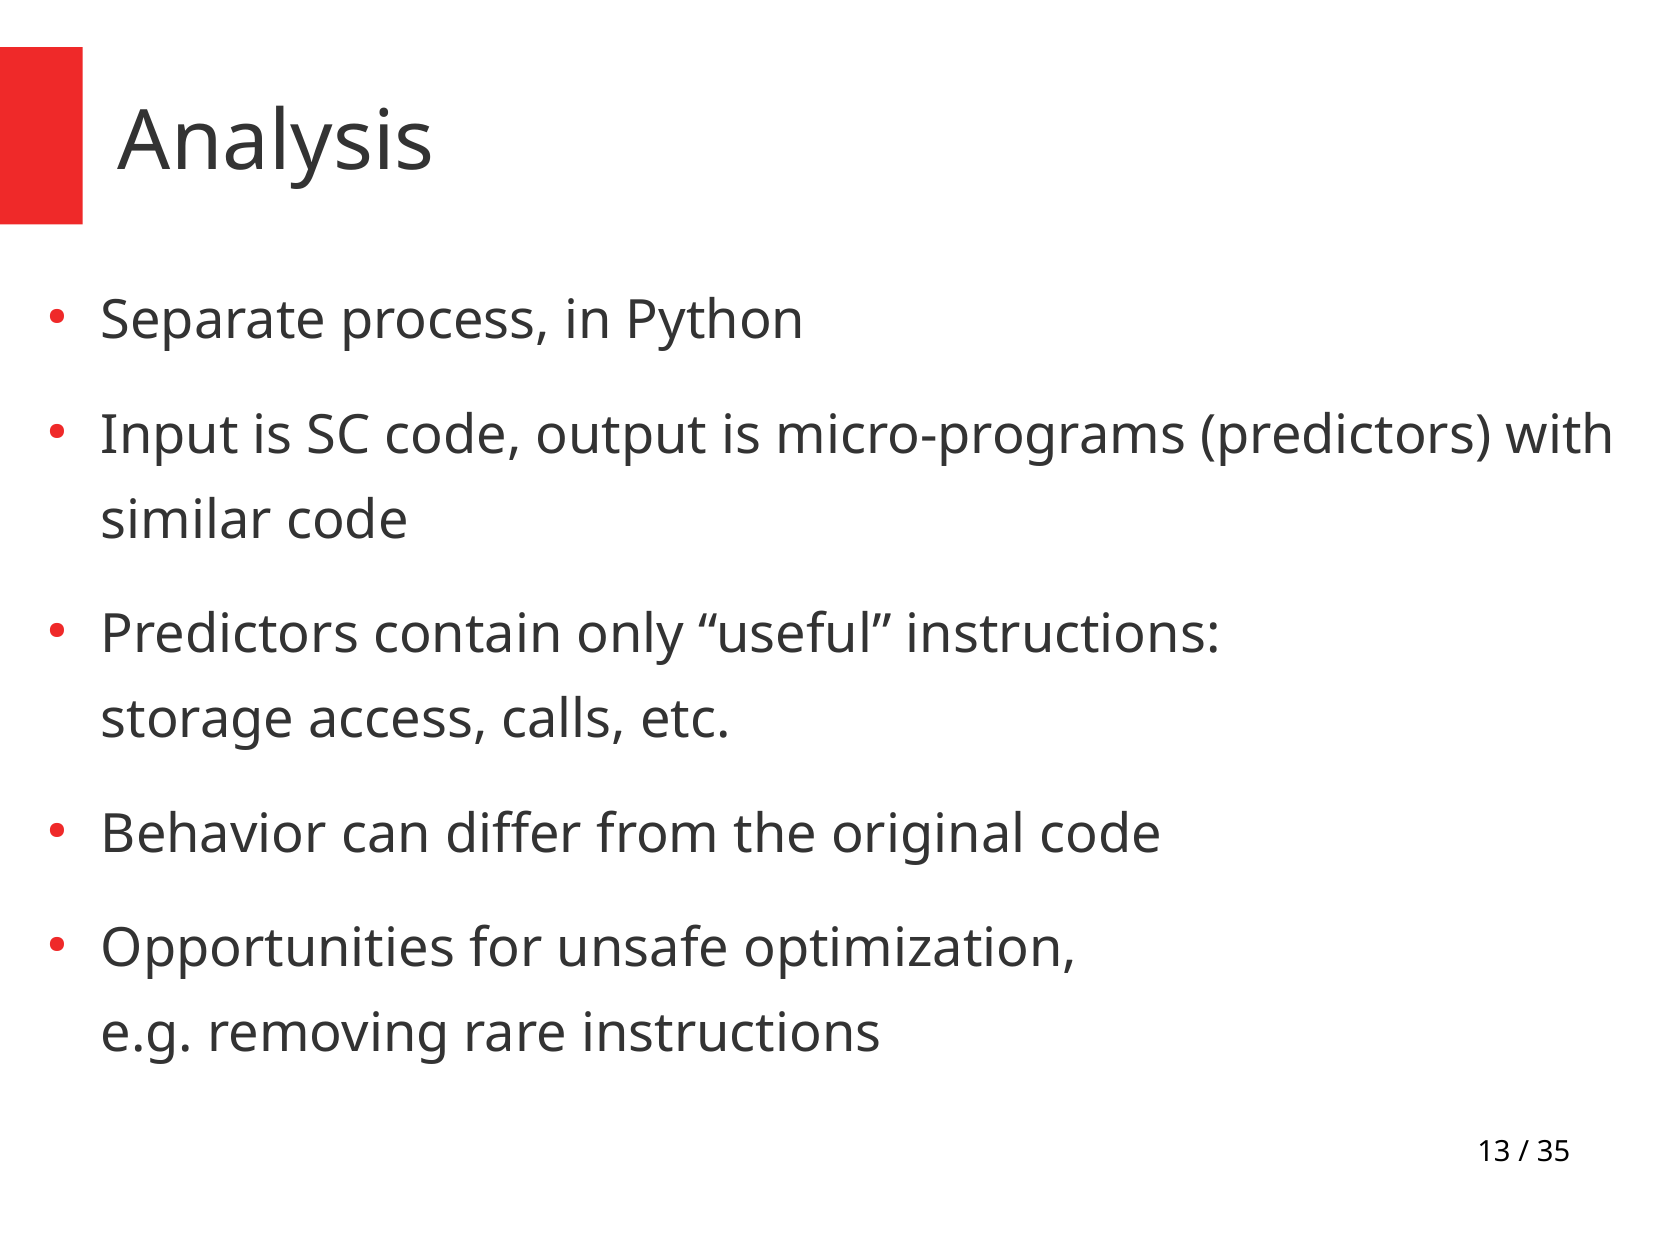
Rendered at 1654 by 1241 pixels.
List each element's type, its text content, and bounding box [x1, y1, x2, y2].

title Analysis [117, 33, 1571, 241]
list Separate process, in Python Input is SC code, output is micro-programs (predictors) with similar code Predictors contain only “useful” instructions: storage access, calls, etc. Behavior can differ from the original code Opportunities for unsafe optimization, e.g. removing rare instructions [29, 270, 1620, 1111]
